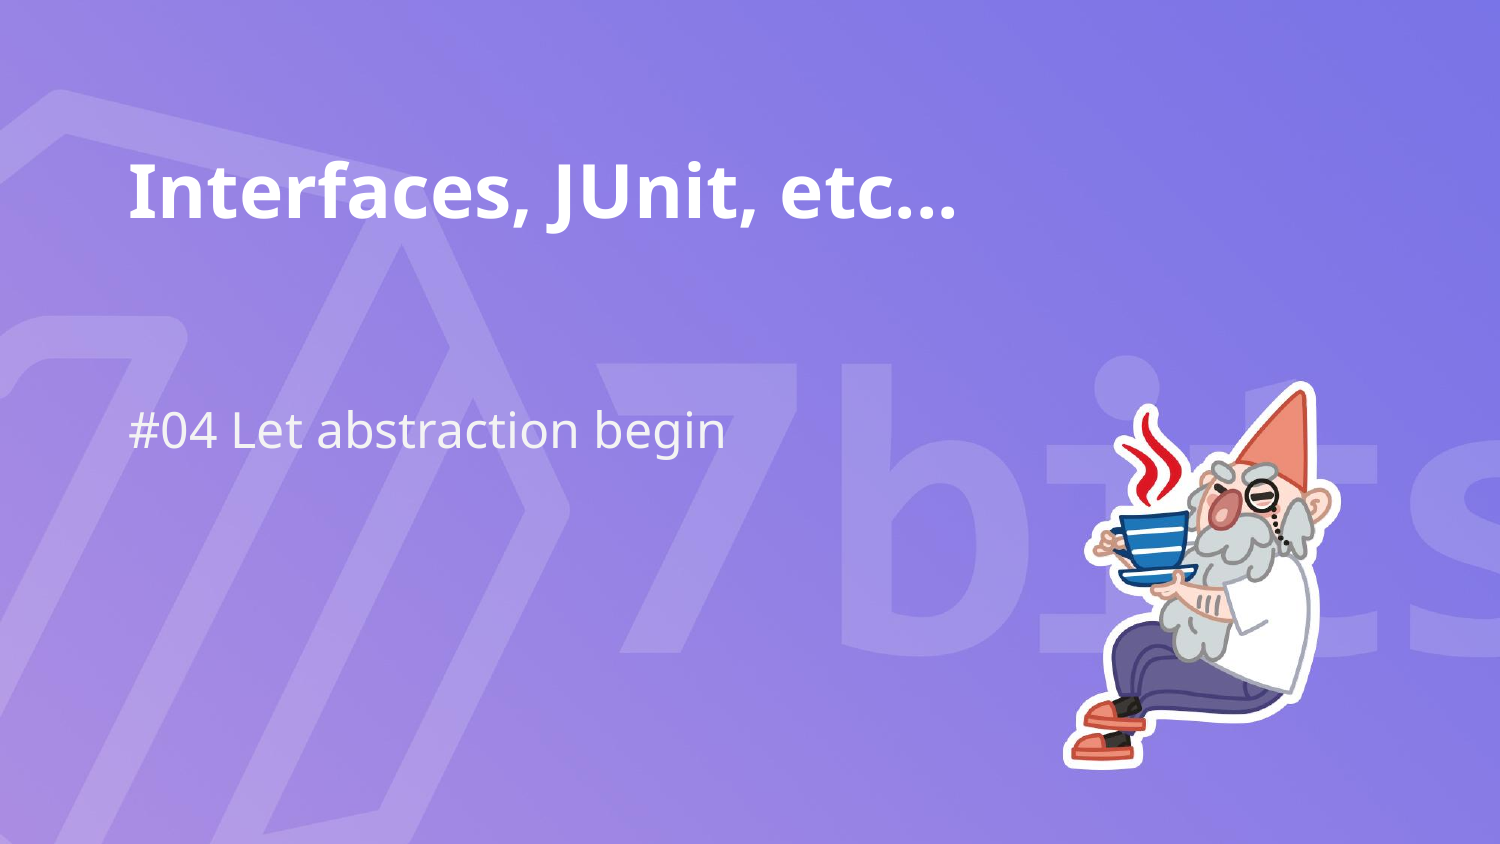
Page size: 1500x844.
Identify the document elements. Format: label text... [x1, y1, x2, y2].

title Interfaces, JUnit, etc... [113, 128, 1116, 351]
picture [0, 0, 1500, 844]
subtitle #04 Let abstraction begin [113, 383, 1092, 482]
